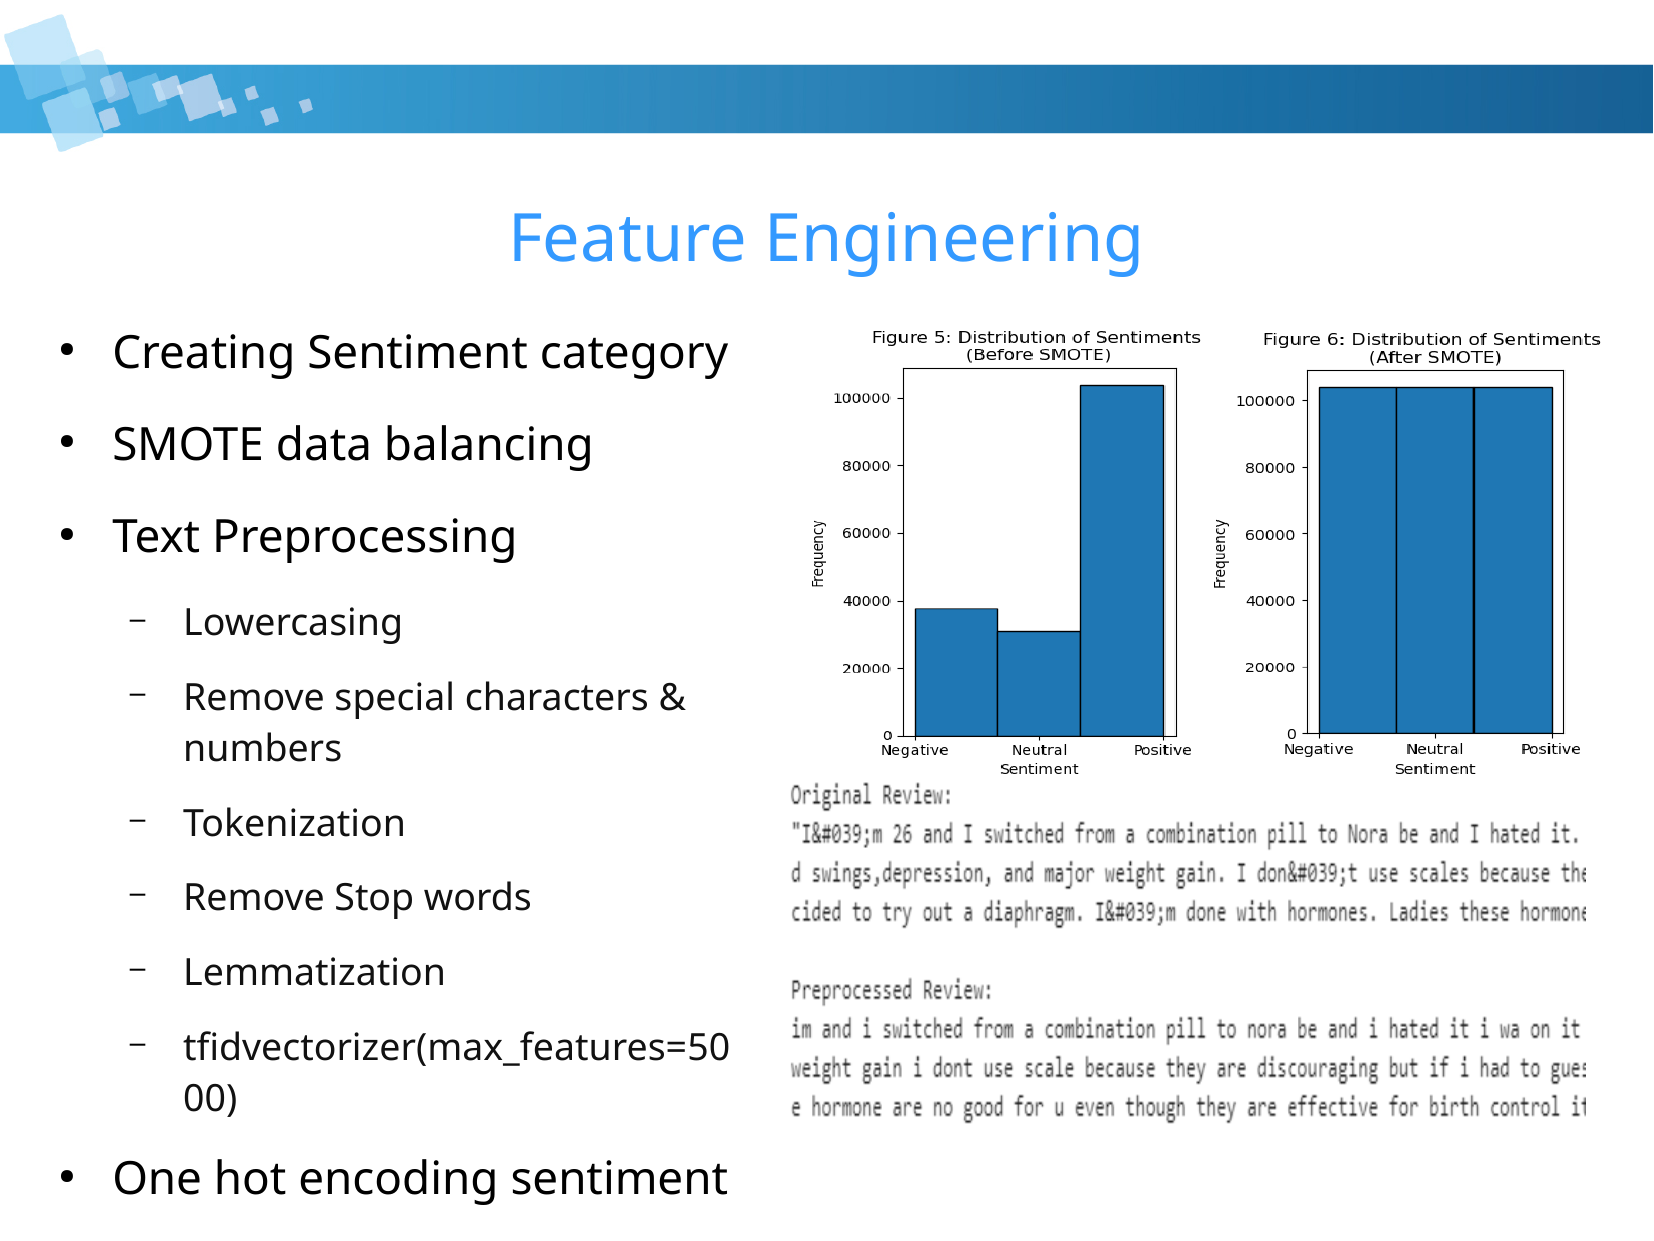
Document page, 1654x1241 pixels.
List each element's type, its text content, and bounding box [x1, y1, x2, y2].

list Creating Sentiment category SMOTE data balancing Text Preprocessing Lowercasing Remove special characters & numbers Tokenization Remove Stop words Lemmatization tfidvectorizer(max_features=5000) One hot encoding sentiment Train_test_split [41, 319, 738, 1130]
picture [0, 0, 1653, 1238]
title Feature Engineering [82, 132, 1571, 340]
